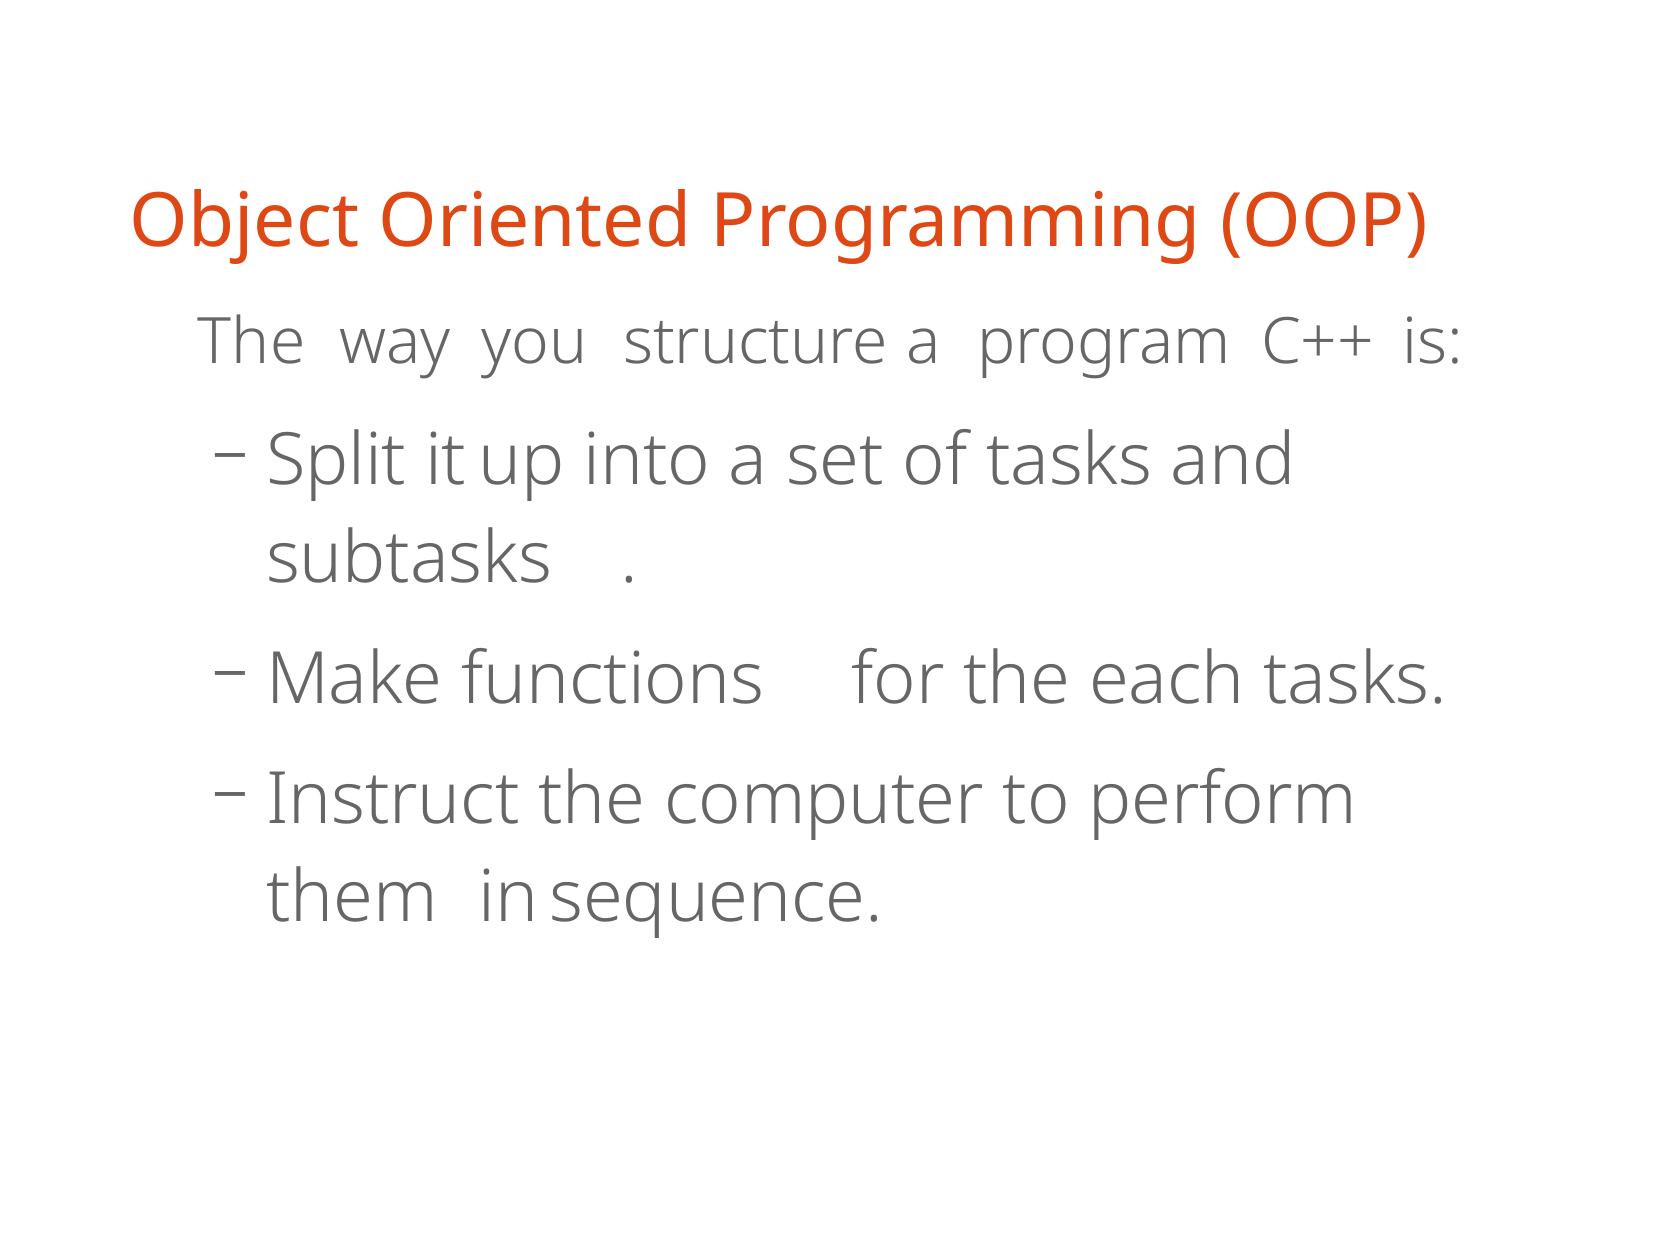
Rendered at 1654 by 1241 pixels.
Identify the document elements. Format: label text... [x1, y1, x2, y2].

list The way you structure a program C++ is: Split it up into a set of tasks and subtasks . Make functions for the each tasks. Instruct the computer to perform them in sequence. [129, 295, 1518, 1010]
title Object Oriented Programming (OOP) [129, 153, 1518, 281]
